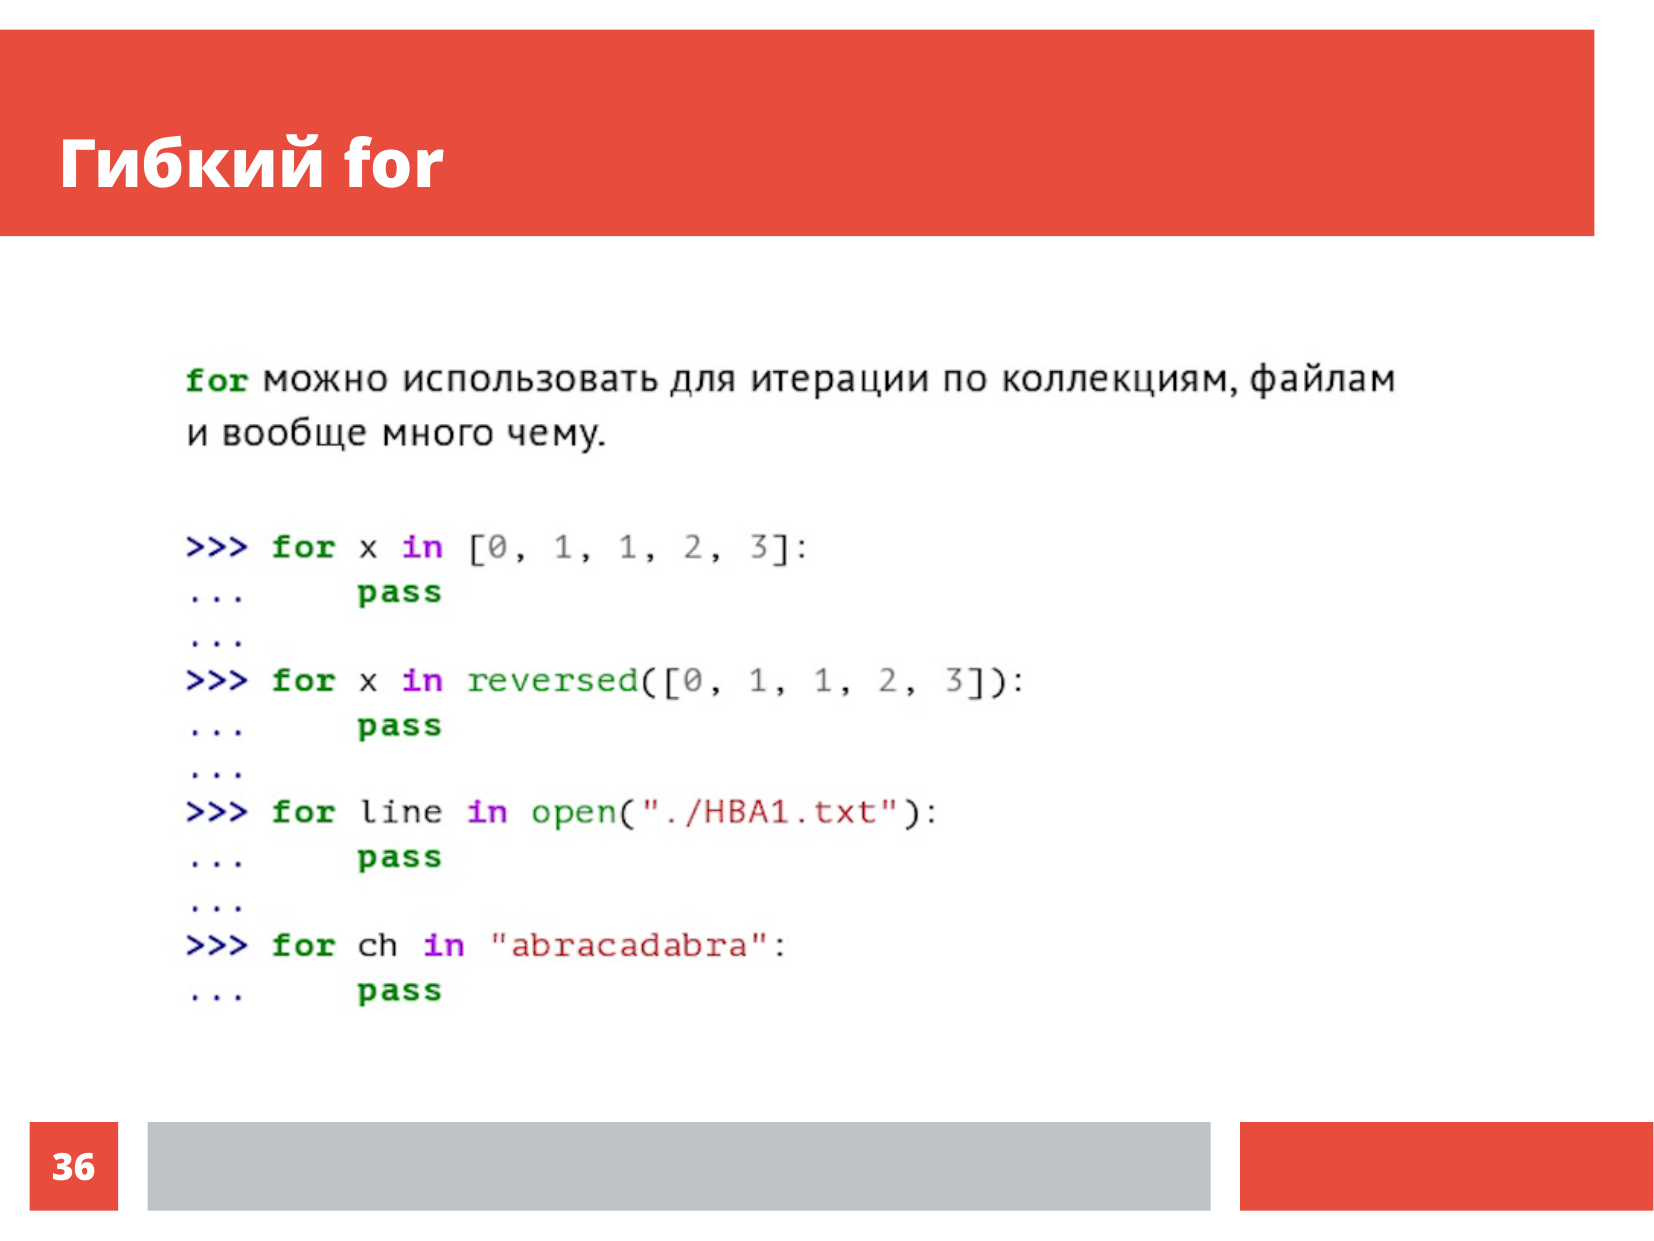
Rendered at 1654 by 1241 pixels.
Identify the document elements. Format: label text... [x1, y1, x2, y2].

picture [149, 324, 1475, 1093]
title Гибкий for [59, 59, 1595, 207]
